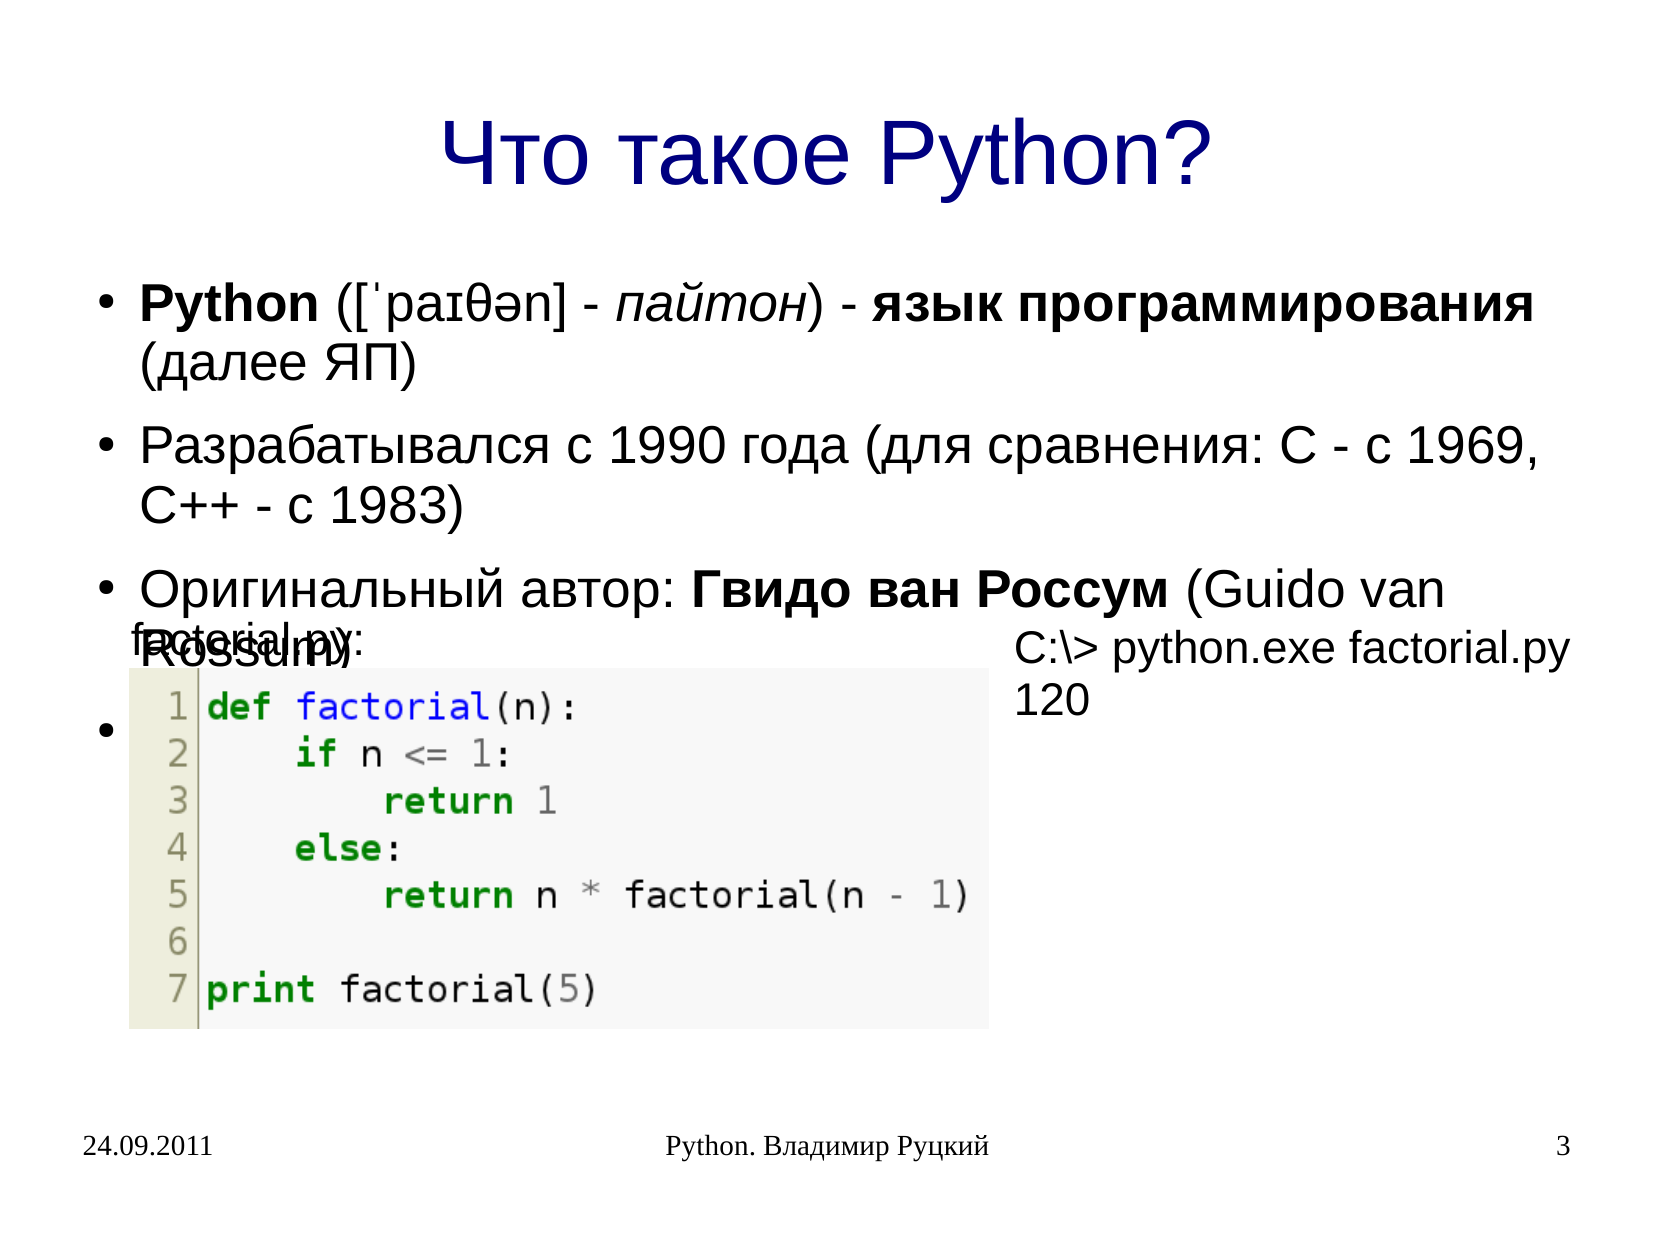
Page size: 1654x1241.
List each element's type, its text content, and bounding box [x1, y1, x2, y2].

picture [129, 668, 989, 1029]
text_box factorial.py: [115, 606, 381, 673]
title Что такое Python? [82, 49, 1571, 257]
text_box C:\> python.exe factorial.py 120 [999, 615, 1587, 733]
list Python ([ˈpaɪθən] - пайтон) - язык программирования (далее ЯП) Разрабатывался с 1990 года (для сравнения: C - с 1969, C++ - с 1983) Оригинальный автор: Гвидо ван Россум (Guido van Rossum) http://python.org [82, 272, 1571, 763]
